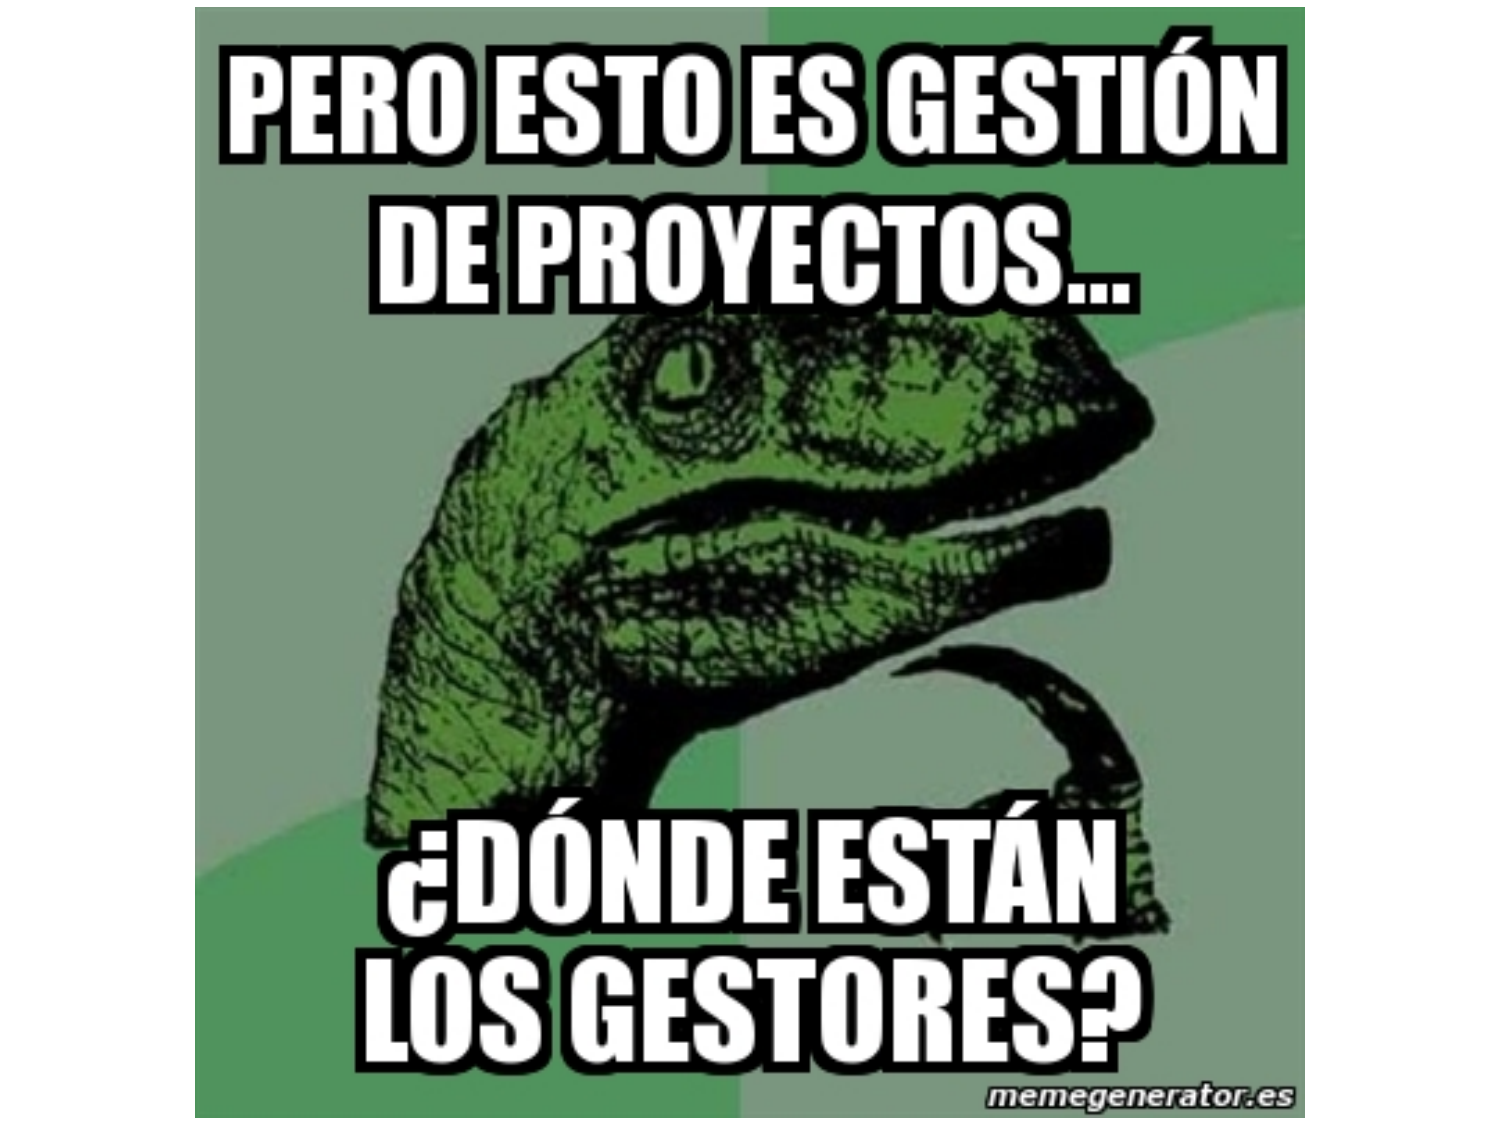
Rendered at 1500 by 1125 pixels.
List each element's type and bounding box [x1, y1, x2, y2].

picture [195, 7, 1305, 1118]
